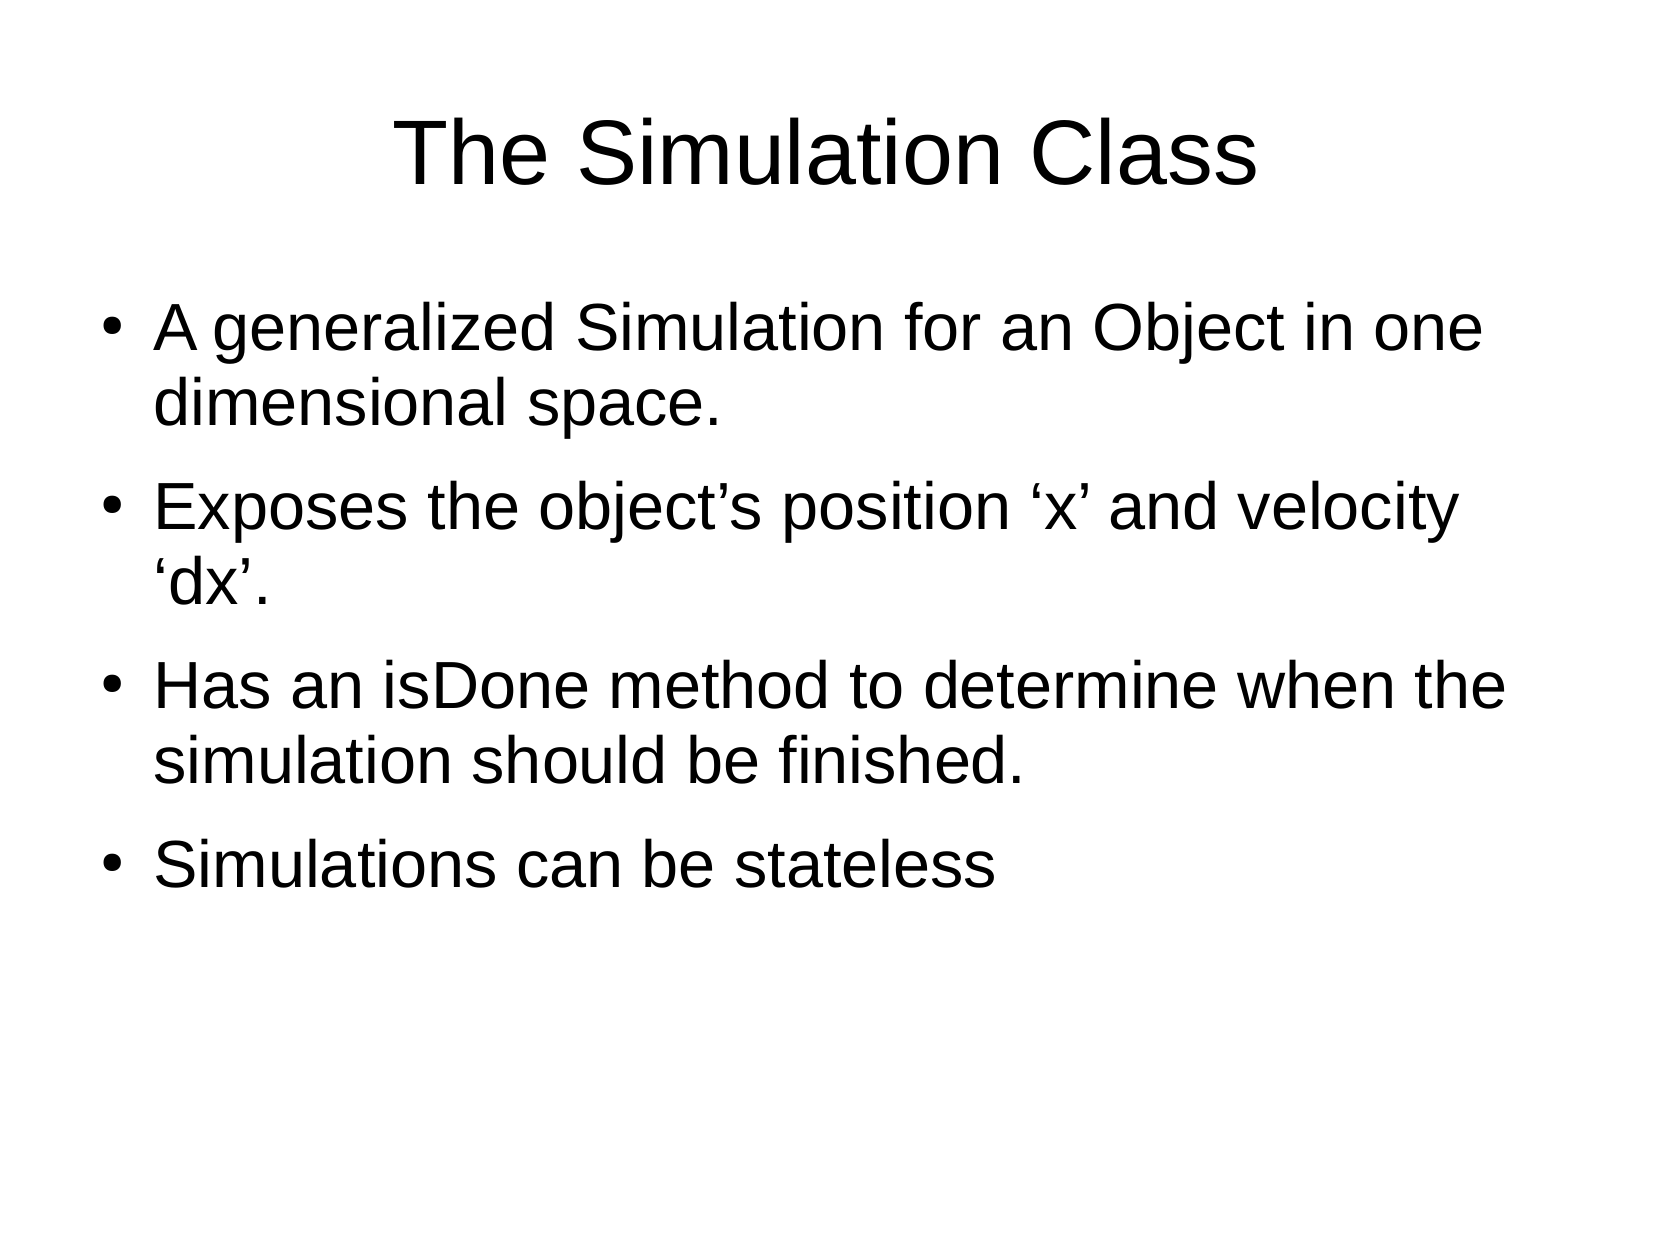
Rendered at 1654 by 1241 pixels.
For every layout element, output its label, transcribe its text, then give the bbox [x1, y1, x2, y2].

title The Simulation Class [82, 49, 1571, 257]
list A generalized Simulation for an Object in one dimensional space. Exposes the object’s position ‘x’ and velocity ‘dx’. Has an isDone method to determine when the simulation should be finished. Simulations can be stateless [82, 290, 1571, 1010]
